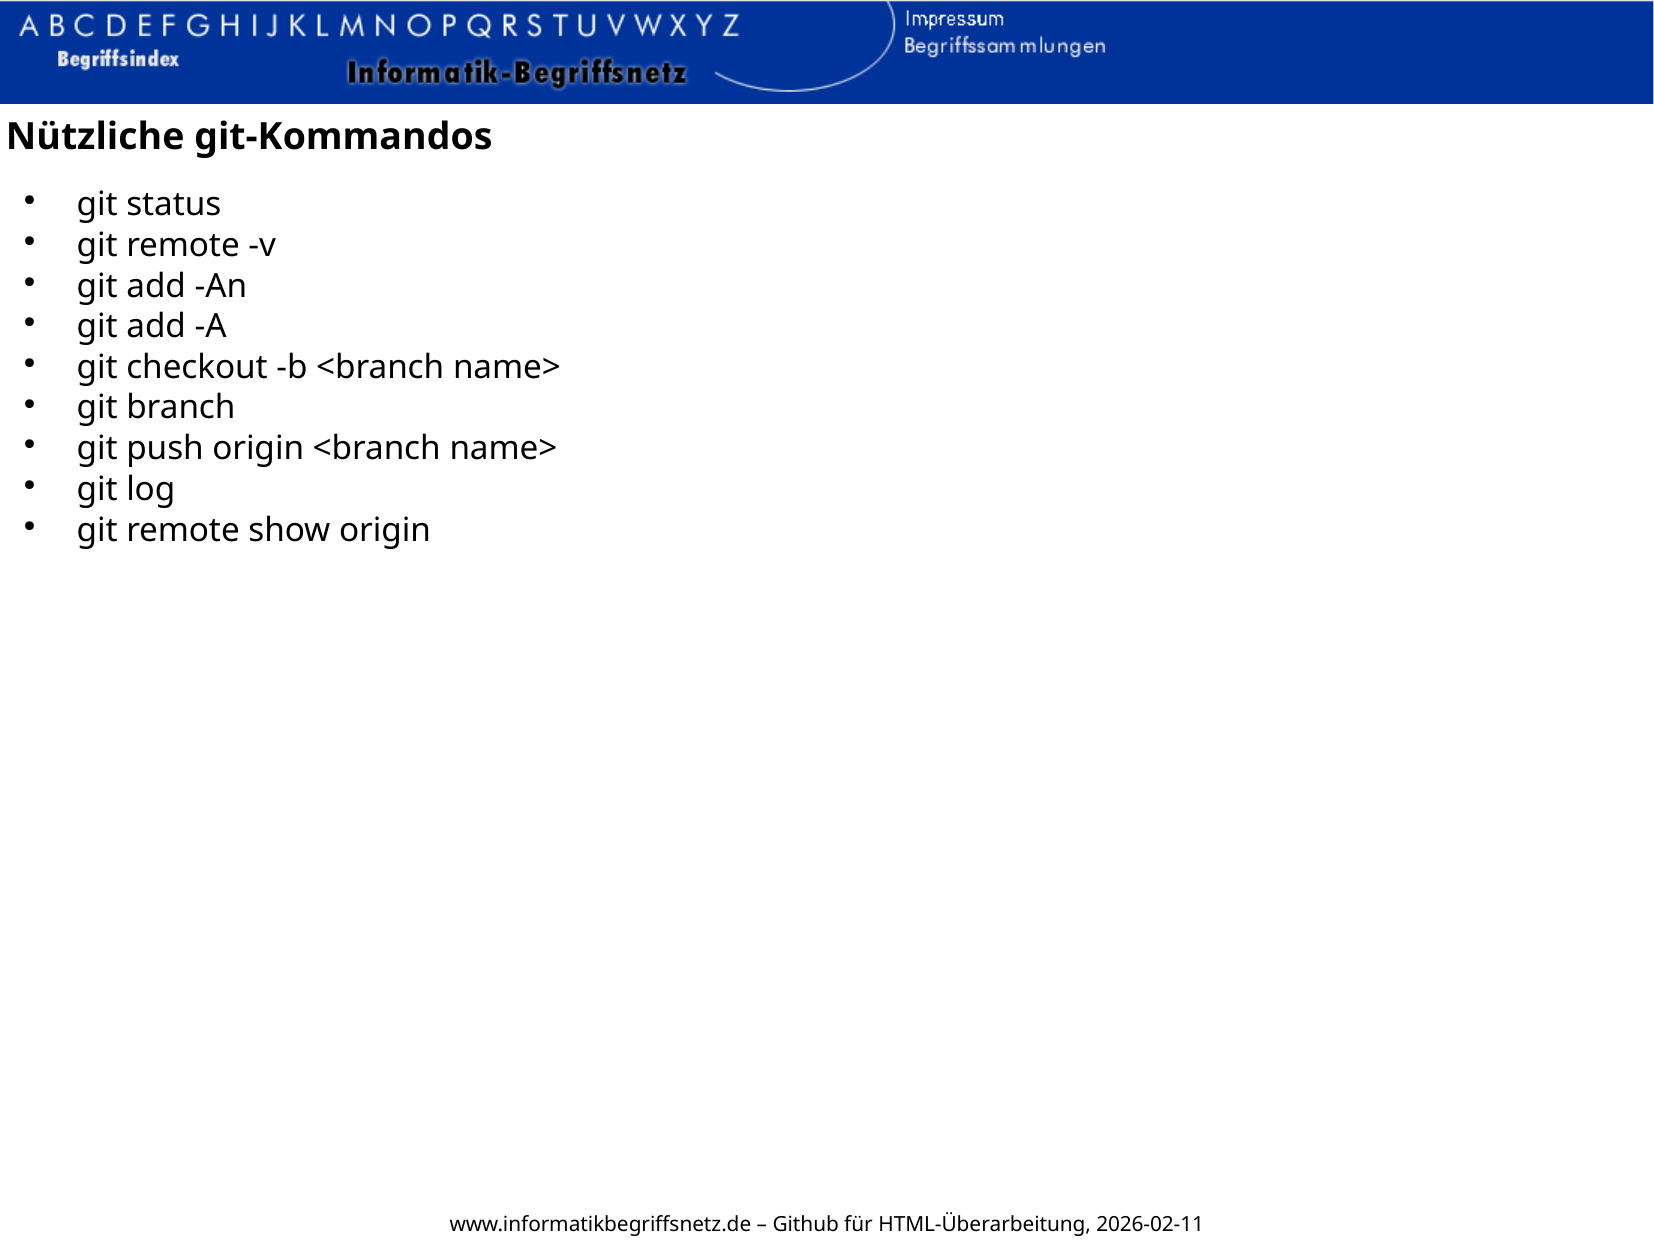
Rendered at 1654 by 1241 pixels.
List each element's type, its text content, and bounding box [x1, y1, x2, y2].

picture [0, 0, 1654, 104]
list git status git remote -v git add -An git add -A git checkout -b <branch name> git branch git push origin <branch name> git log git remote show origin [5, 183, 1648, 1208]
title Nützliche git-Kommandos [5, 109, 1648, 175]
